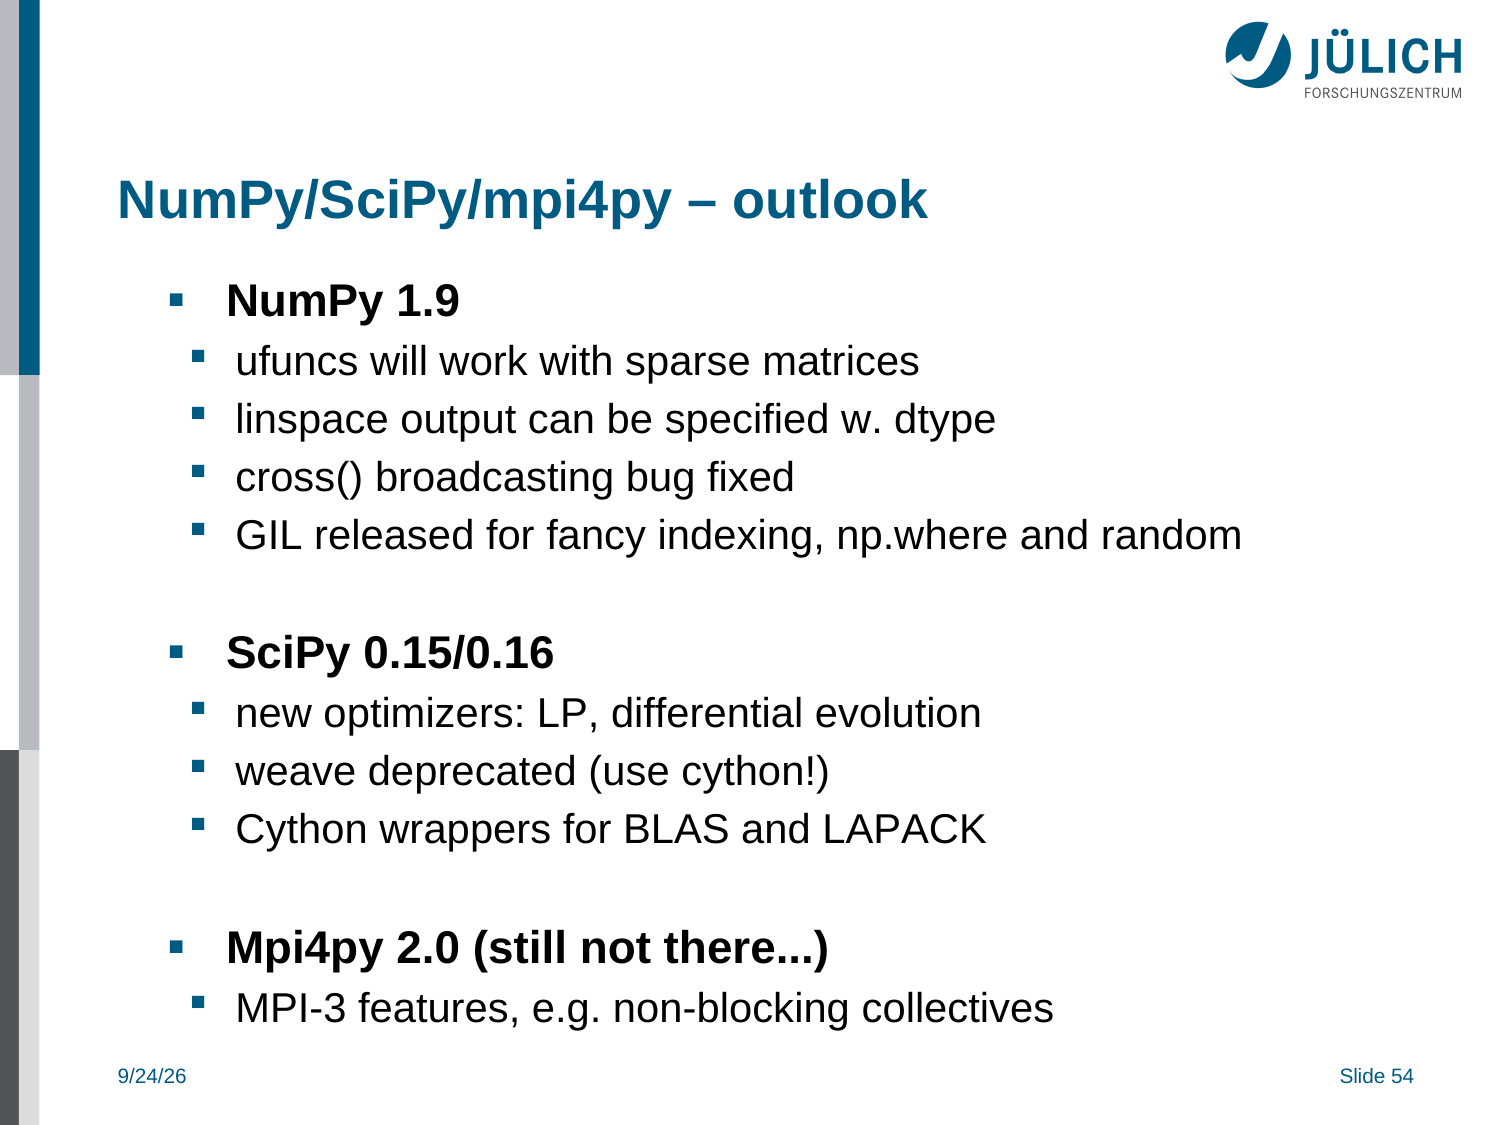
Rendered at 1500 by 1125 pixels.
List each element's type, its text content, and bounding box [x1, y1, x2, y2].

title NumPy/SciPy/mpi4py – outlook [117, 105, 1393, 275]
list NumPy 1.9 ufuncs will work with sparse matrices linspace output can be specified w. dtype cross() broadcasting bug fixed GIL released for fancy indexing, np.where and random SciPy 0.15/0.16 new optimizers: LP, differential evolution weave deprecated (use cython!) Cython wrappers for BLAS and LAPACK Mpi4py 2.0 (still not there...) MPI-3 features, e.g. non-blocking collectives [113, 275, 1500, 1037]
picture [1224, 20, 1461, 98]
